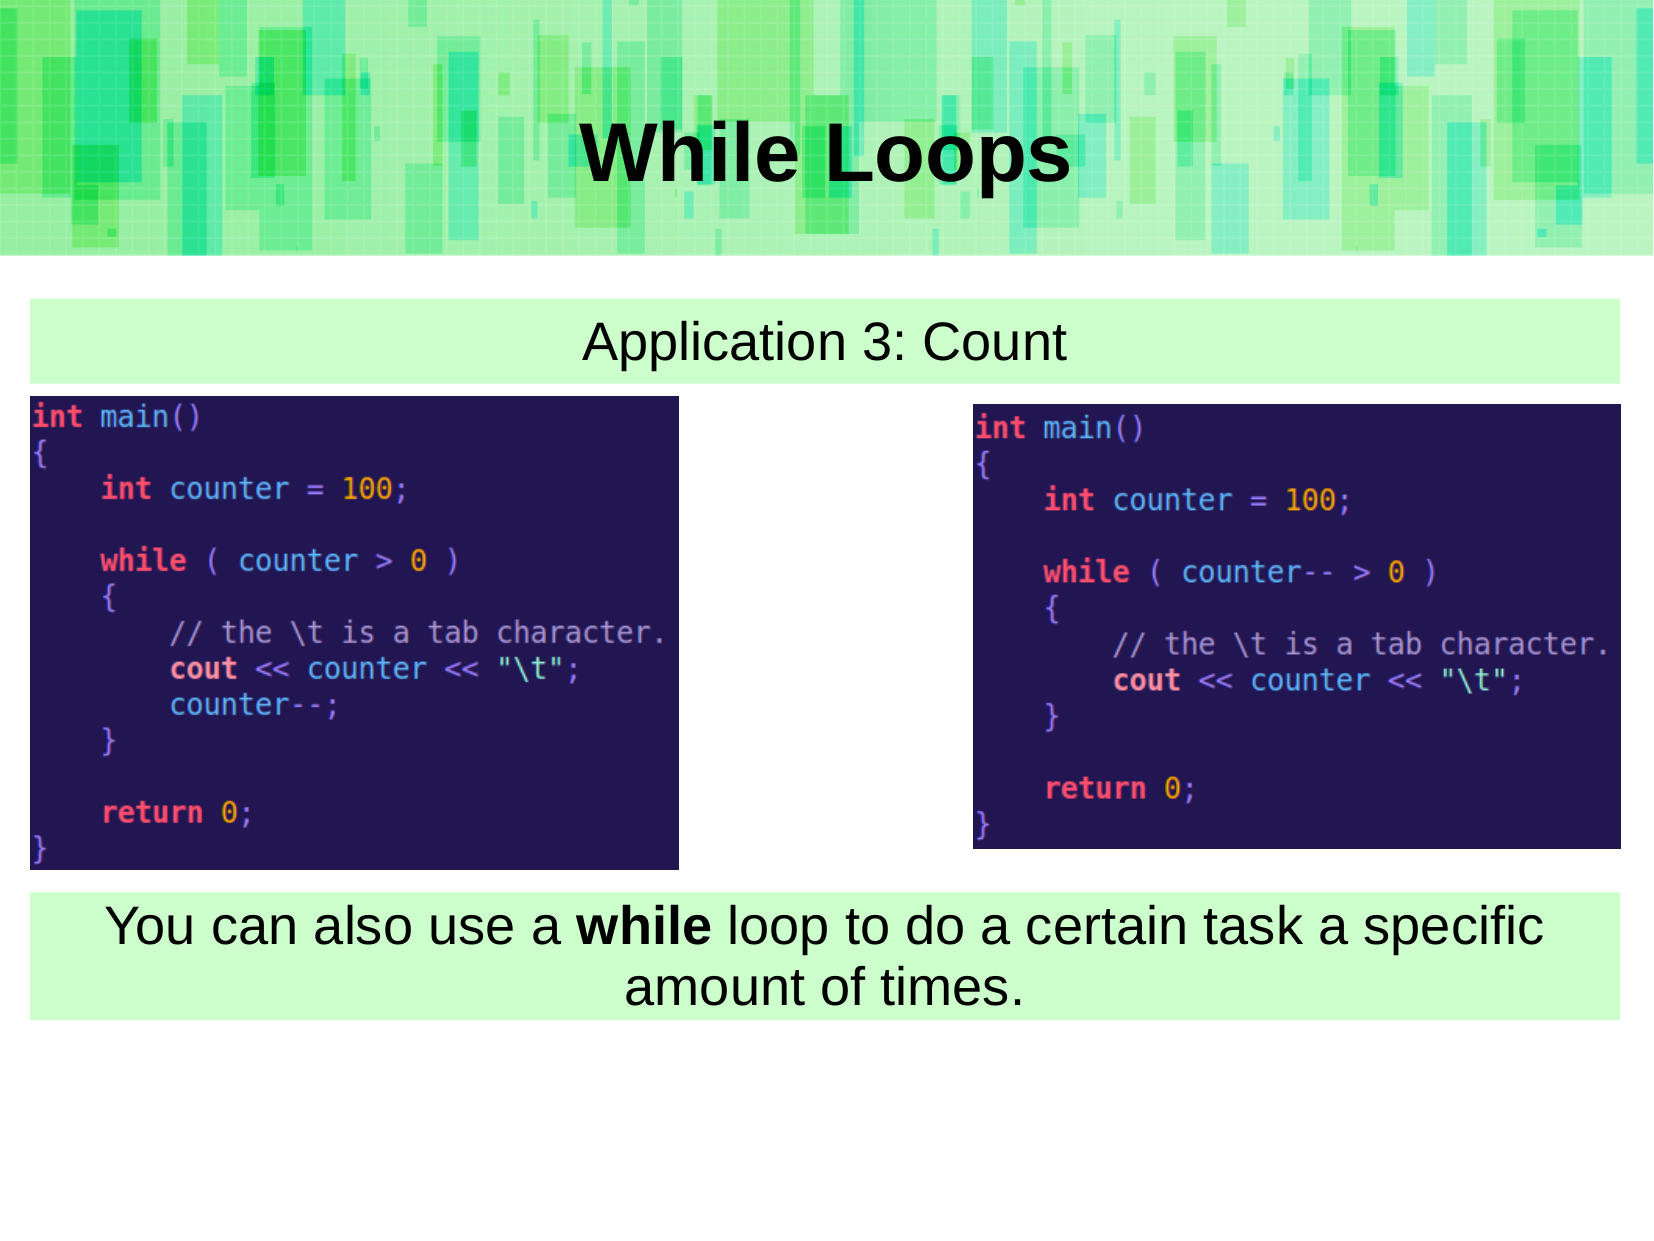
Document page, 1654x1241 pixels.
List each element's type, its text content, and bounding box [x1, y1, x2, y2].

text_box Application 3: Count [30, 298, 1621, 384]
title While Loops [82, 49, 1571, 257]
picture [0, 0, 1654, 1241]
text_box You can also use a while loop to do a certain task a specific amount of times. [30, 892, 1621, 1021]
